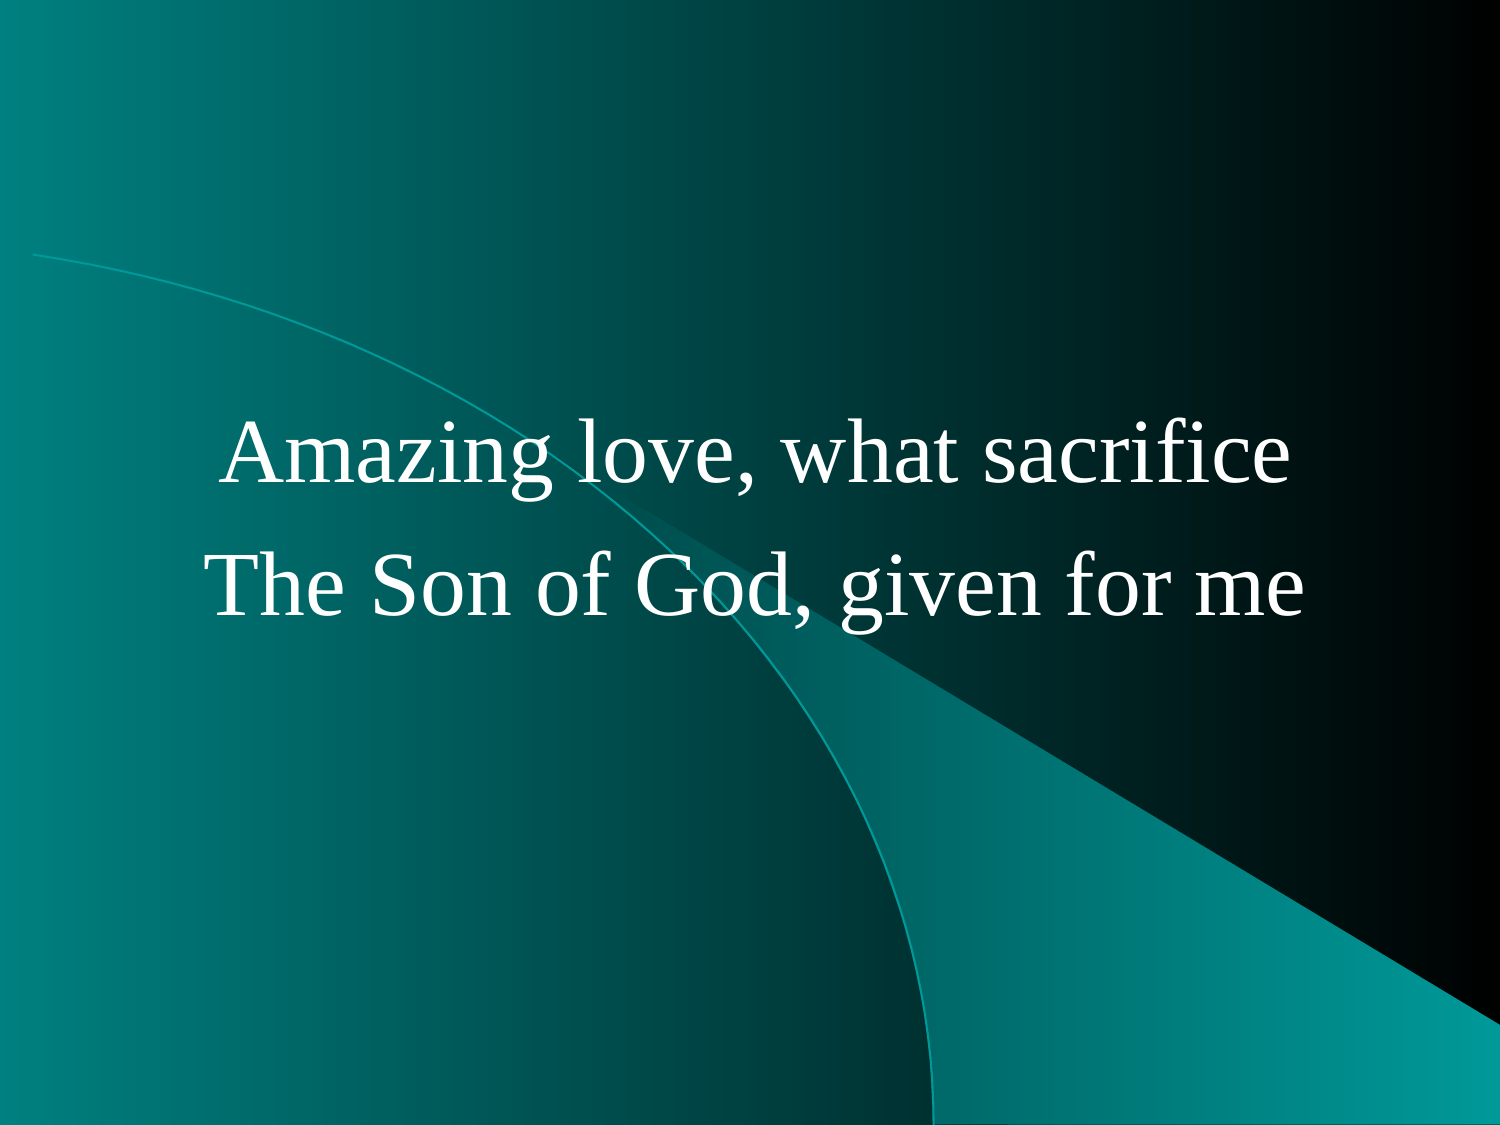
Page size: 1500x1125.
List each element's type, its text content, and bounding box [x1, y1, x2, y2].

subtitle Amazing love, what sacrifice The Son of God, given for me [112, 174, 1401, 850]
